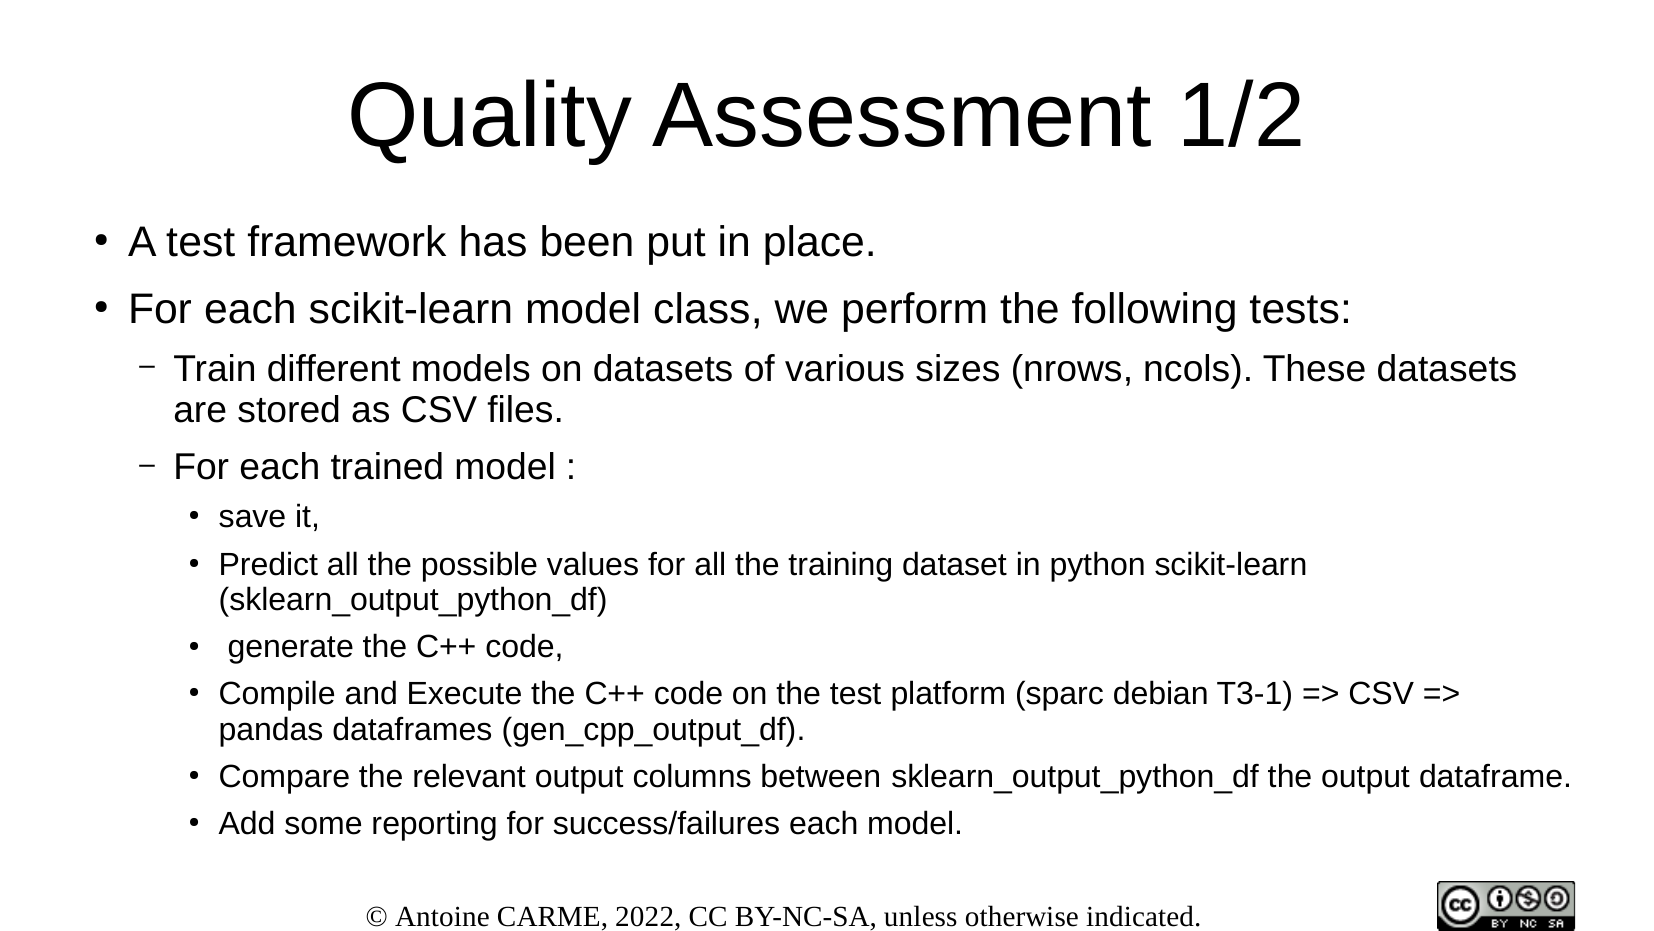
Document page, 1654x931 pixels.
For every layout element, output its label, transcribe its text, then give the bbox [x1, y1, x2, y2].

list A test framework has been put in place. For each scikit-learn model class, we perform the following tests: Train different models on datasets of various sizes (nrows, ncols). These datasets are stored as CSV files. For each trained model : save it, Predict all the possible values for all the training dataset in python scikit-learn (sklearn_output_python_df) generate the C++ code, Compile and Execute the C++ code on the test platform (sparc debian T3-1) => CSV => pandas dataframes (gen_cpp_output_df). Compare the relevant output columns between sklearn_output_python_df the output dataframe. Add some reporting for success/failures each model. [82, 217, 1576, 863]
picture [1437, 881, 1576, 931]
title Quality Assessment 1/2 [82, 37, 1571, 193]
